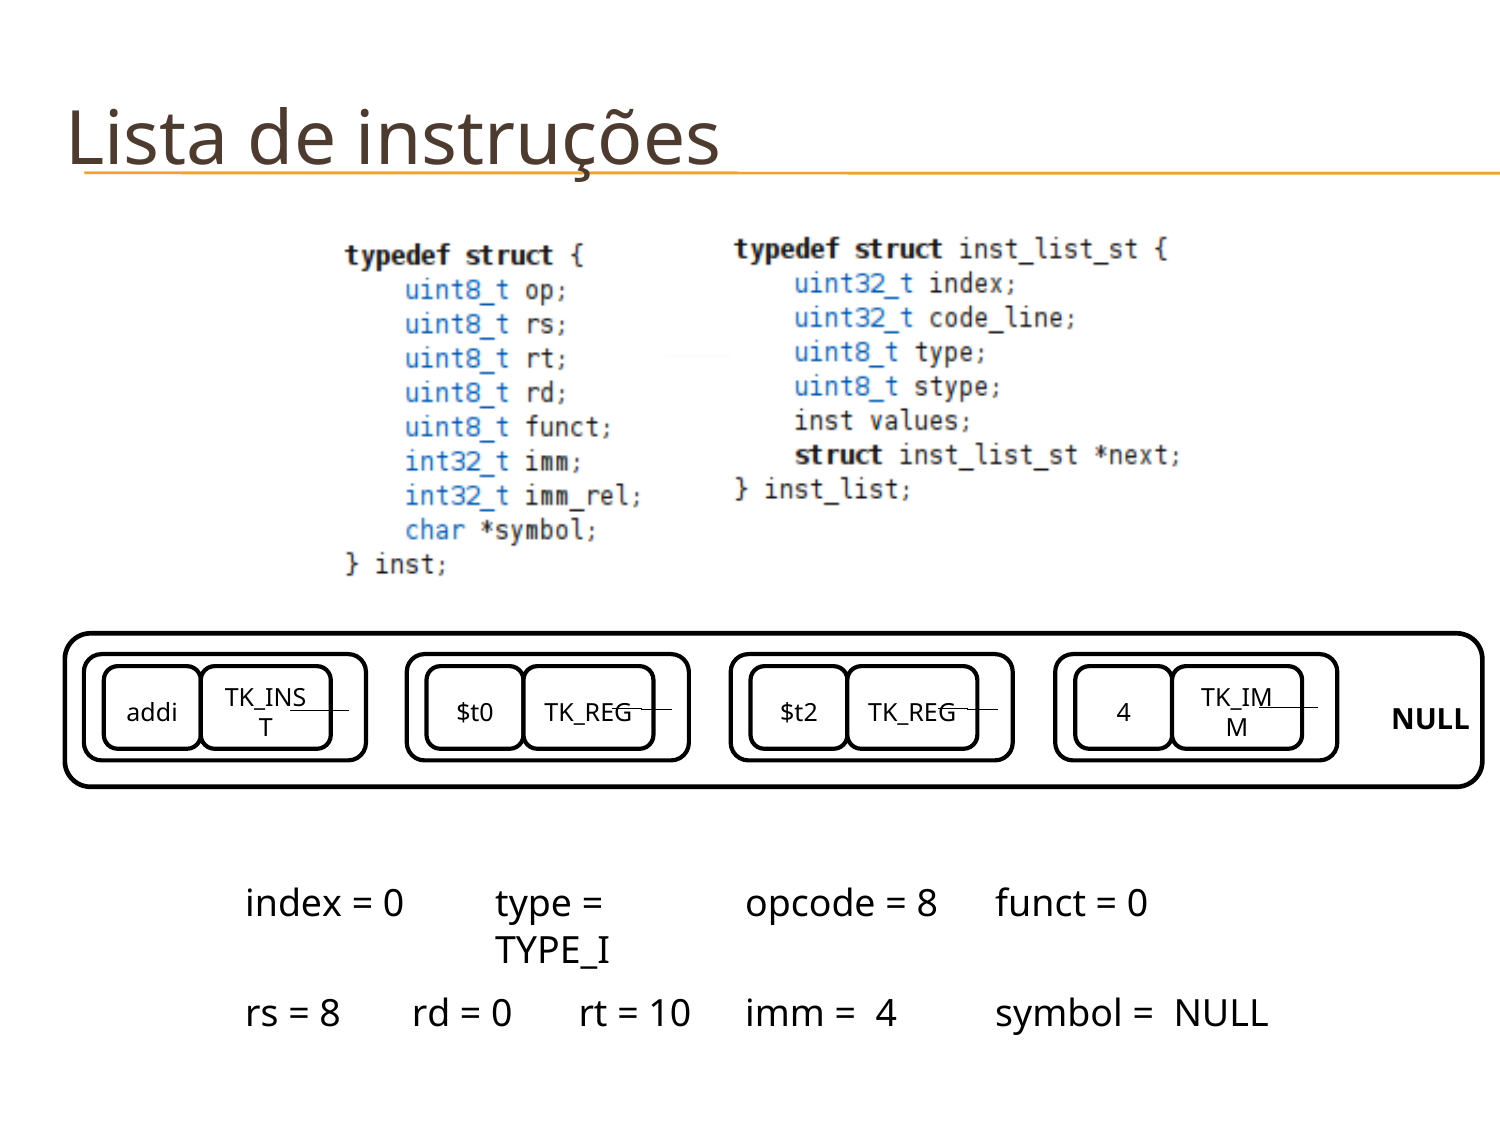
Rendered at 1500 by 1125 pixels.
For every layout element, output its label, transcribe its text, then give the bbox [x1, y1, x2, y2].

text_box [83, 654, 366, 761]
text_box [730, 654, 1013, 761]
table_cell imm = 4 [730, 979, 980, 1041]
text_box $t0 [426, 666, 523, 749]
table_header funct = 0 [980, 870, 1293, 979]
text_box $t2 [750, 666, 847, 749]
text_box 4 [1075, 666, 1172, 749]
table_header index = 0 [230, 870, 480, 979]
text_box TK_INST [200, 666, 331, 749]
text_box TK_REG [847, 666, 978, 749]
text_box NULL [1485, 684, 1495, 743]
table_header type = TYPE_I [480, 870, 730, 979]
table_cell symbol = NULL [980, 979, 1293, 1041]
table_cell rt = 10 [564, 979, 730, 1041]
picture [324, 231, 1201, 587]
text_box addi [103, 666, 201, 749]
table_cell rs = 8 [230, 979, 397, 1041]
table_header opcode = 8 [730, 870, 980, 979]
table_cell rd = 0 [397, 979, 564, 1041]
text_box TK_REG [523, 666, 654, 749]
text_box [1055, 654, 1338, 761]
title Lista de instruções [50, 75, 1476, 213]
text_box NULL [1376, 684, 1480, 743]
text_box TK_IMM [1172, 666, 1303, 749]
text_box [406, 654, 689, 761]
